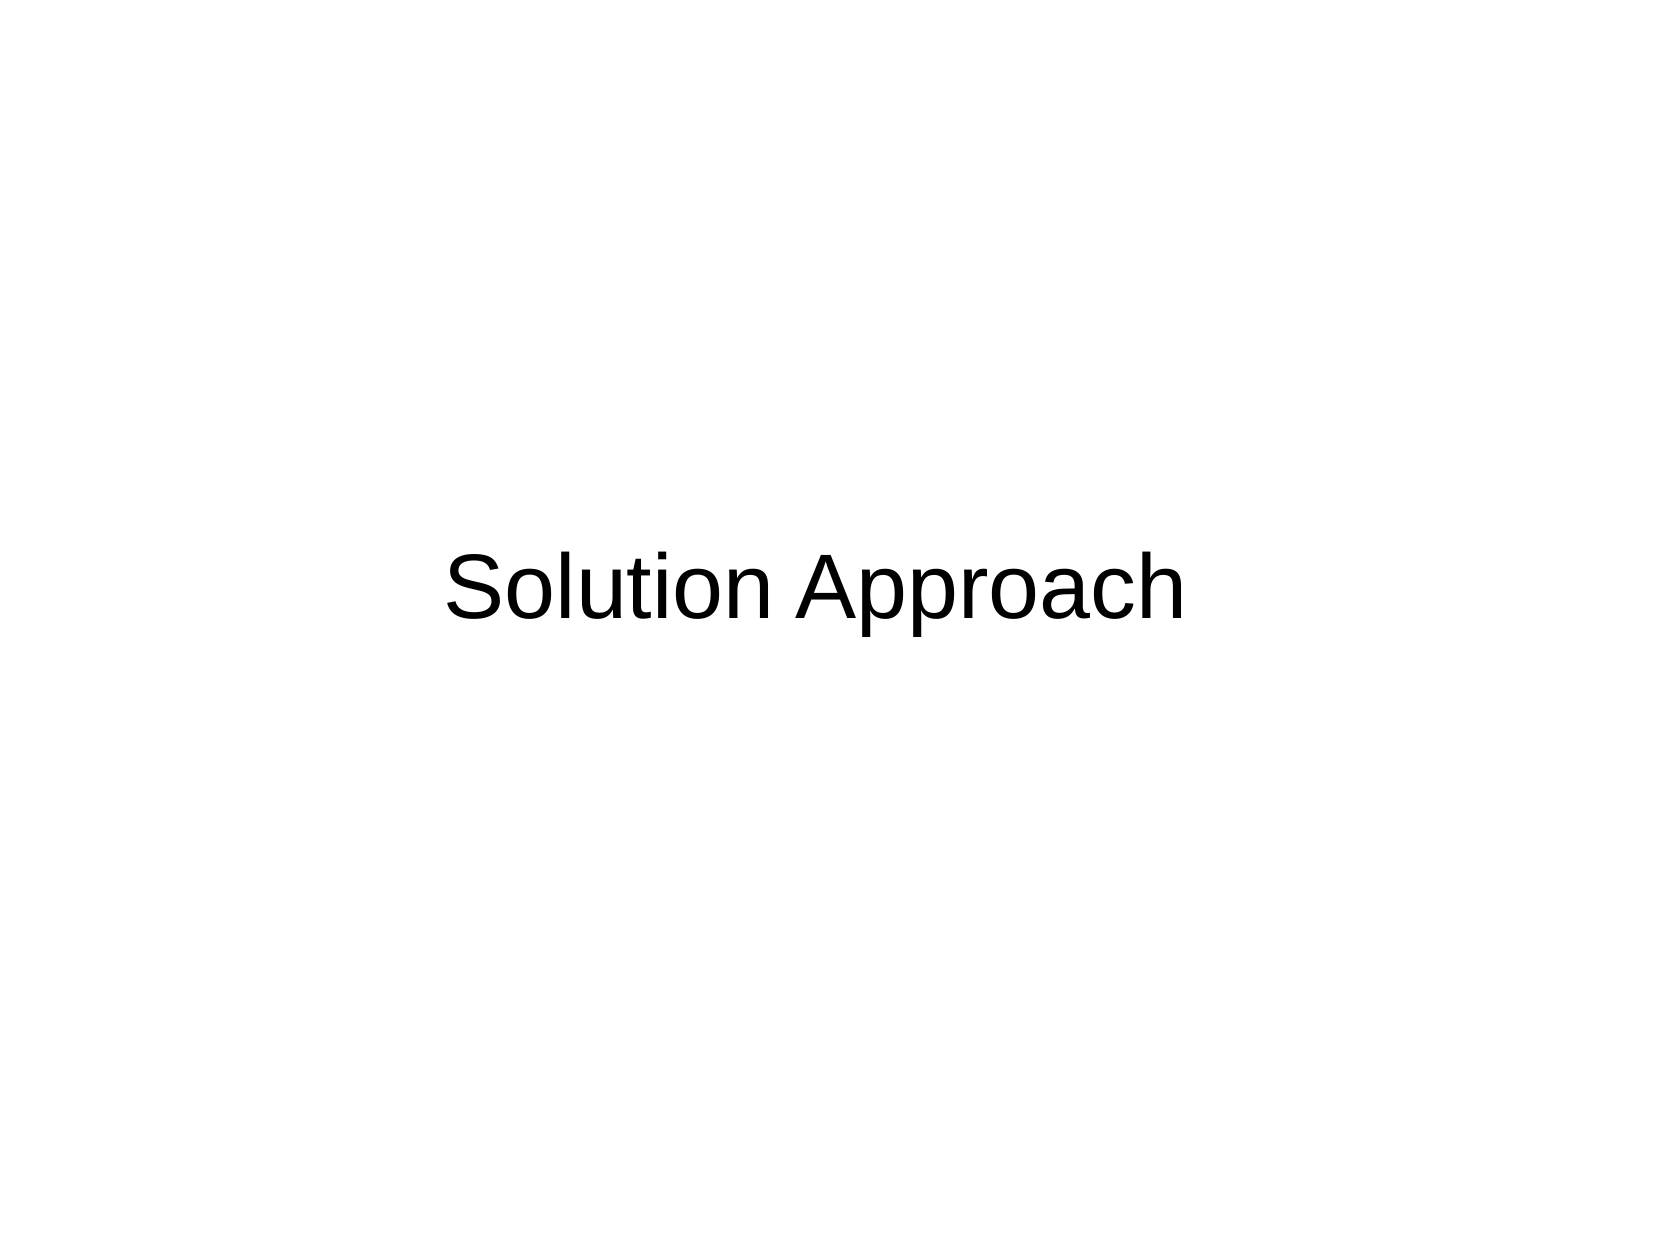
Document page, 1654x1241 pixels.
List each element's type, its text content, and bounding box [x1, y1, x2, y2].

title Solution Approach [71, 482, 1561, 691]
